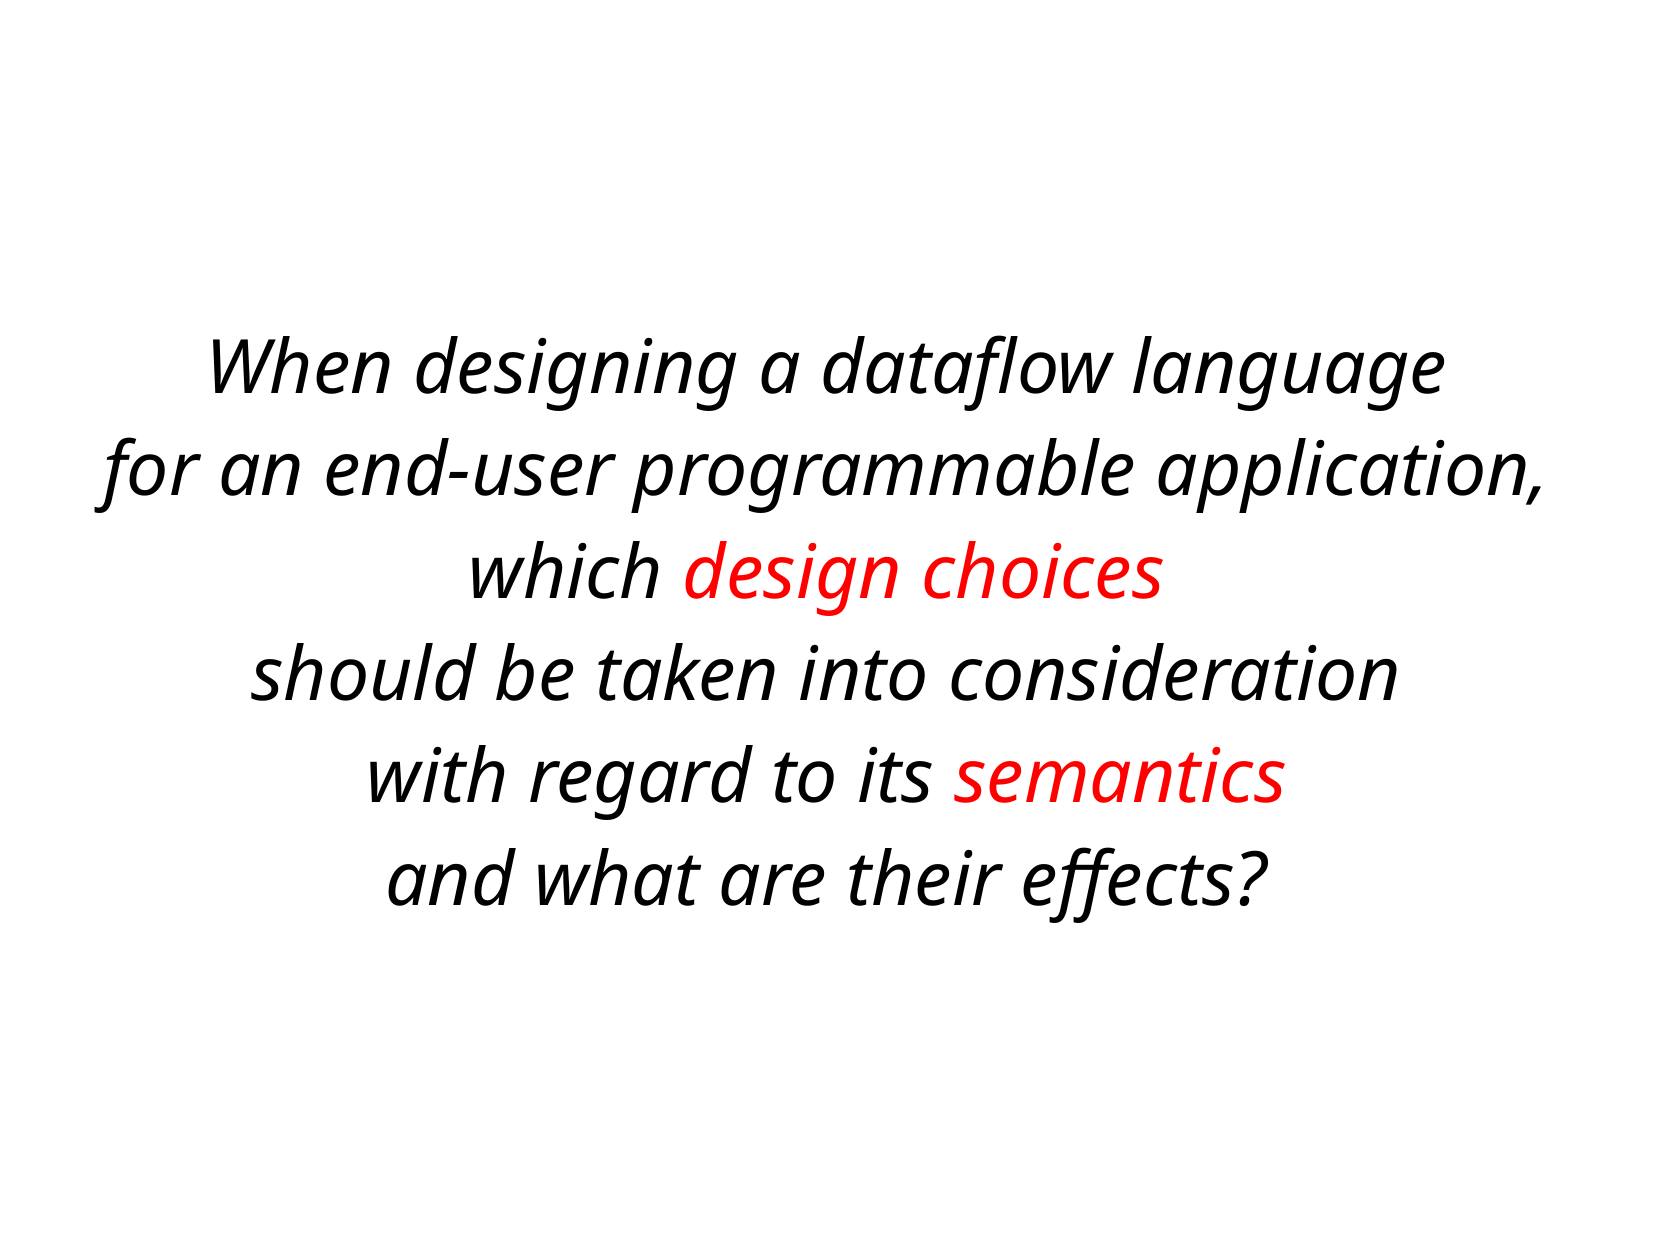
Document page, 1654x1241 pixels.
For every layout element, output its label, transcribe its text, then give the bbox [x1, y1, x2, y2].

subtitle When designing a dataflow language for an end-user programmable application, which design choices should be taken into consideration with regard to its semantics and what are their effects? [82, 140, 1571, 1101]
